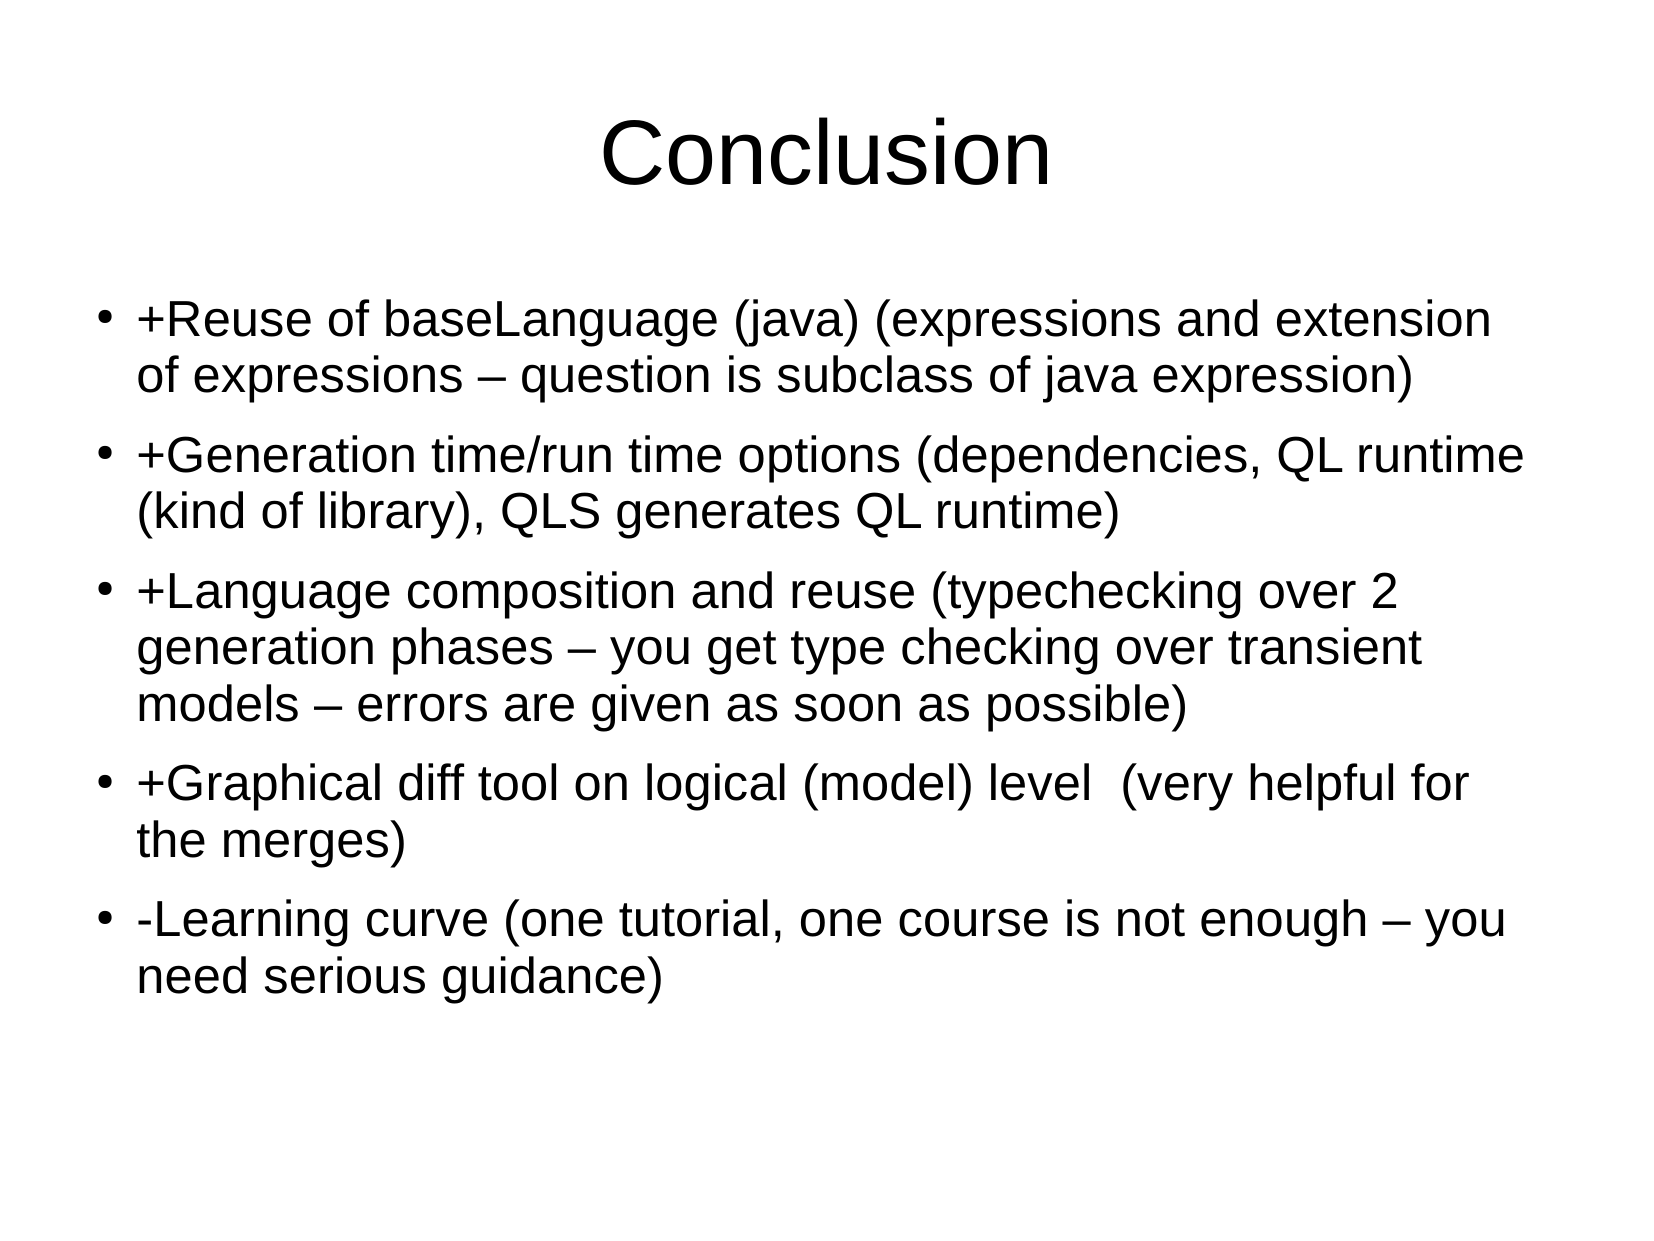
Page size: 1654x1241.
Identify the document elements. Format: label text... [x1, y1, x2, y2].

list +Reuse of baseLanguage (java) (expressions and extension of expressions – question is subclass of java expression) +Generation time/run time options (dependencies, QL runtime (kind of library), QLS generates QL runtime) +Language composition and reuse (typechecking over 2 generation phases – you get type checking over transient models – errors are given as soon as possible) +Graphical diff tool on logical (model) level (very helpful for the merges) -Learning curve (one tutorial, one course is not enough – you need serious guidance) [82, 290, 1538, 1010]
title Conclusion [82, 49, 1571, 257]
